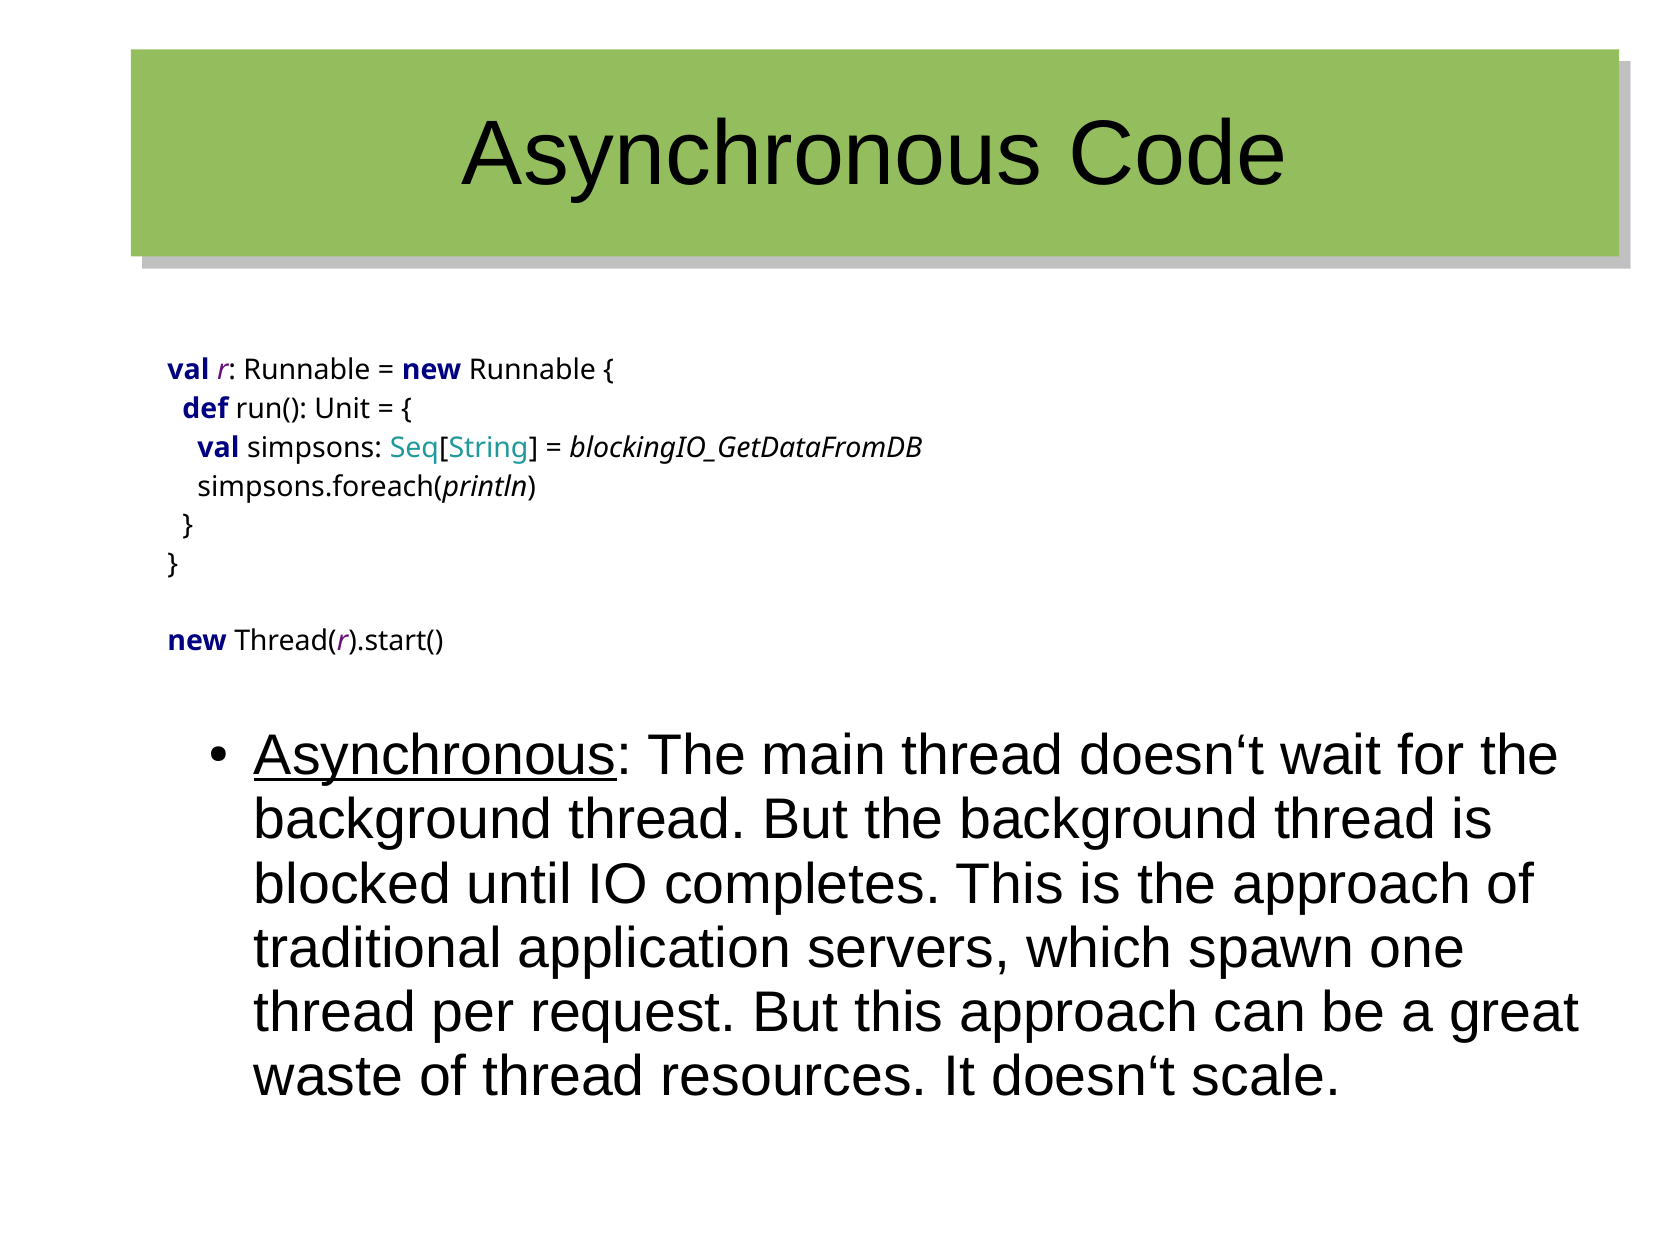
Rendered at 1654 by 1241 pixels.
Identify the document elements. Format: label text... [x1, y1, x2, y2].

title Asynchronous Code [130, 49, 1620, 257]
list val r: Runnable = new Runnable { def run(): Unit = { val simpsons: Seq[String] = blockingIO_GetDataFromDB simpsons.foreach(println) } } new Thread(r).start() Asynchronous: The main thread doesn‘t wait for the background thread. But the background thread is blocked until IO completes. This is the approach of traditional application servers, which spawn one thread per request. But this approach can be a great waste of thread resources. It doesn‘t scale. [129, 349, 1595, 1123]
